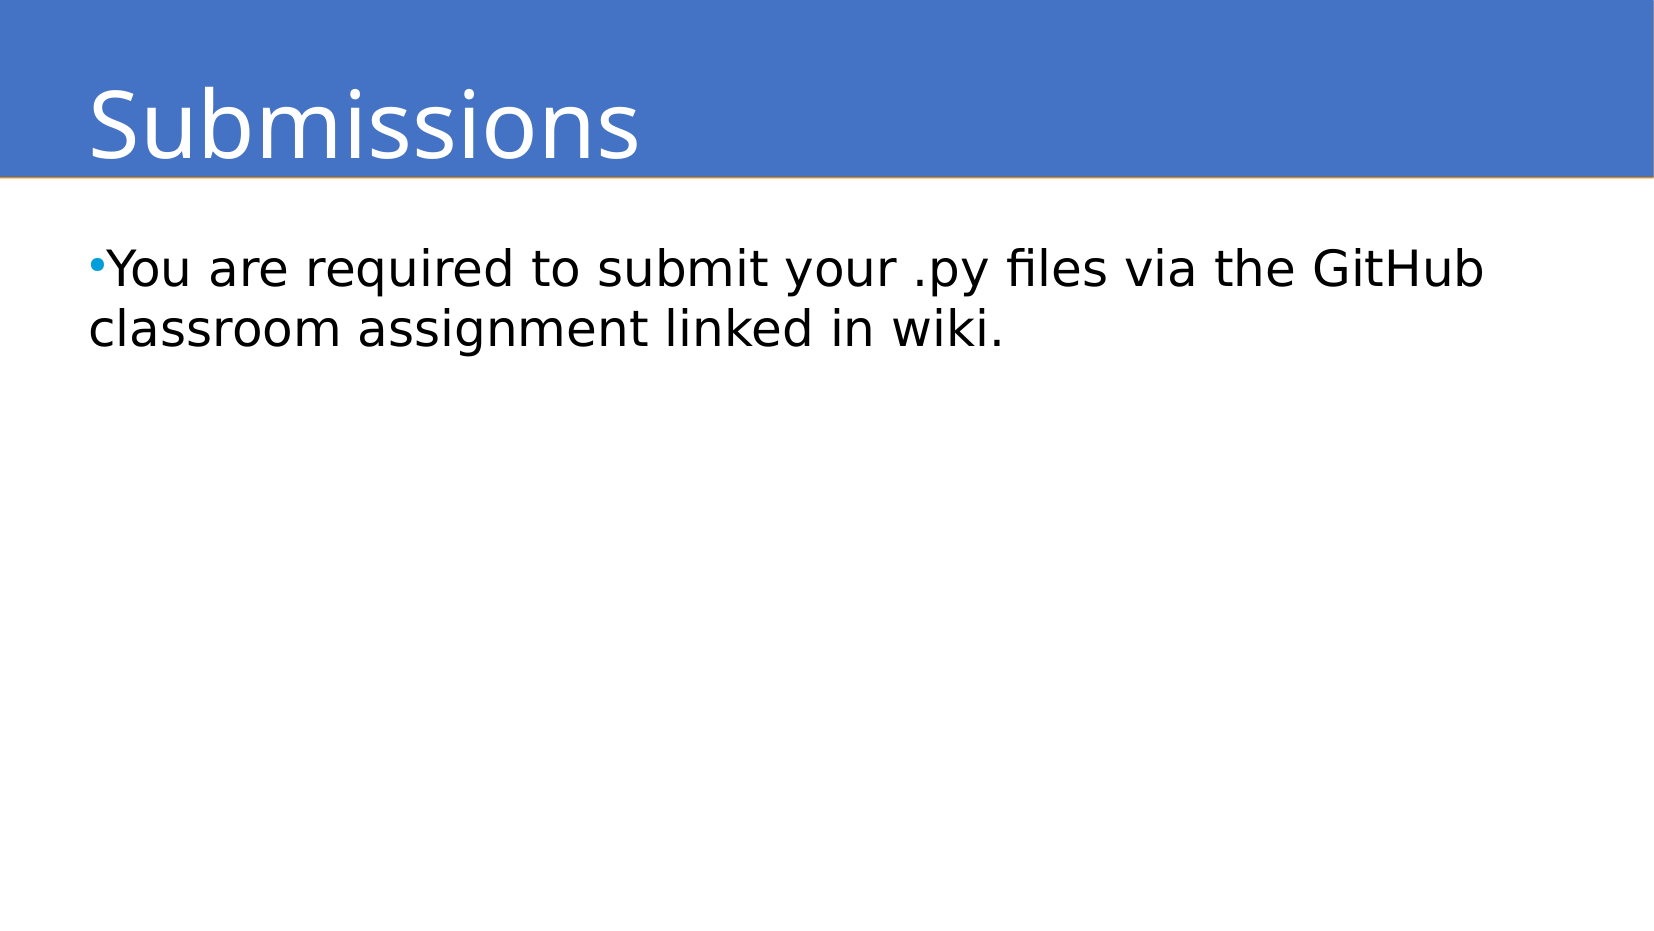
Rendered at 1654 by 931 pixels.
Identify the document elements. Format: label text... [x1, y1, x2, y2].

list You are required to submit your .py files via the GitHub classroom assignment linked in wiki. [88, 236, 1565, 813]
title Submissions [88, 14, 1565, 178]
